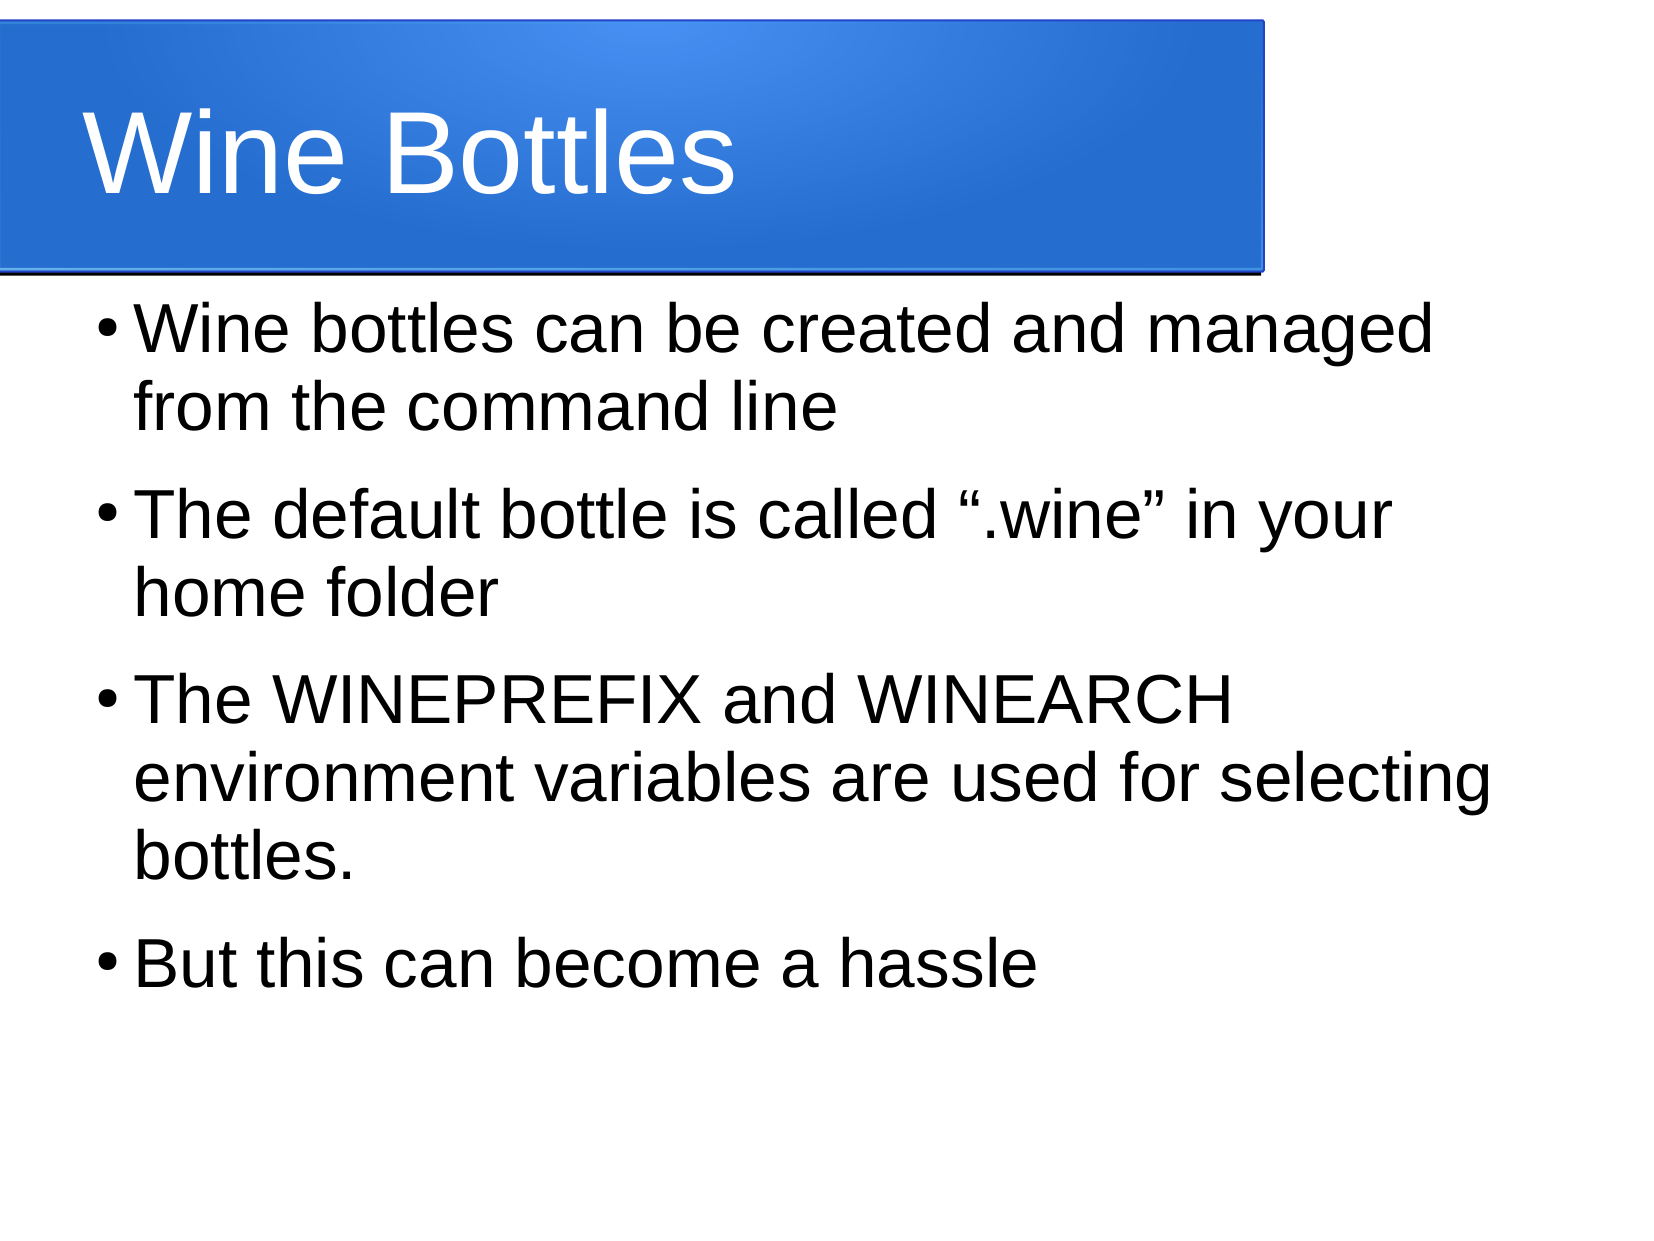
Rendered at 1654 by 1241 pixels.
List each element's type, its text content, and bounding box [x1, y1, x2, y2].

list Wine bottles can be created and managed from the command line The default bottle is called “.wine” in your home folder The WINEPREFIX and WINEARCH environment variables are used for selecting bottles. But this can become a hassle [82, 290, 1538, 1010]
title Wine Bottles [82, 49, 1250, 257]
